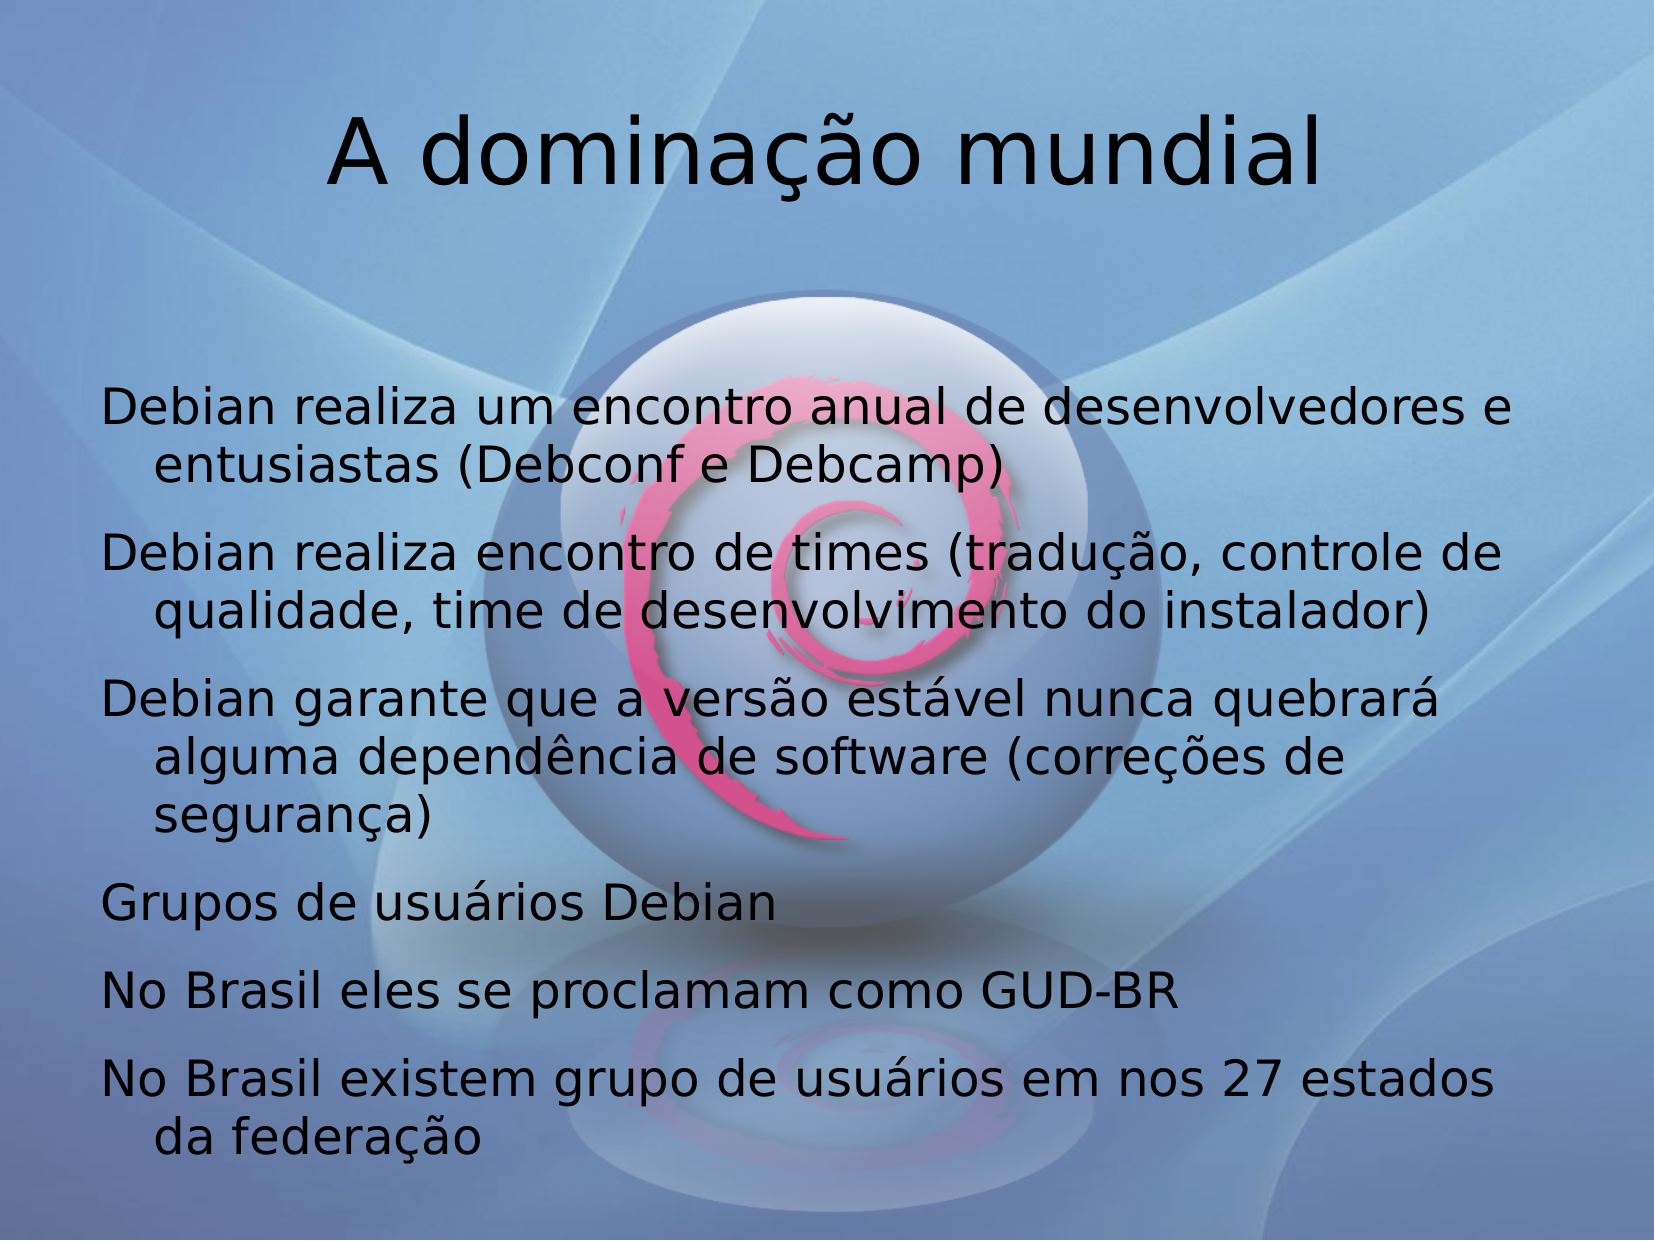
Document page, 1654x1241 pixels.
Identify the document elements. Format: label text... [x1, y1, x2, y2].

list Debian realiza um encontro anual de desenvolvedores e entusiastas (Debconf e Debcamp) Debian realiza encontro de times (tradução, controle de qualidade, time de desenvolvimento do instalador) Debian garante que a versão estável nunca quebrará alguma dependência de software (correções de segurança) Grupos de usuários Debian No Brasil eles se proclamam como GUD-BR No Brasil existem grupo de usuários em nos 27 estados da federação [82, 290, 1571, 1241]
title A dominação mundial [82, 56, 1571, 250]
picture [0, 0, 1654, 1240]
